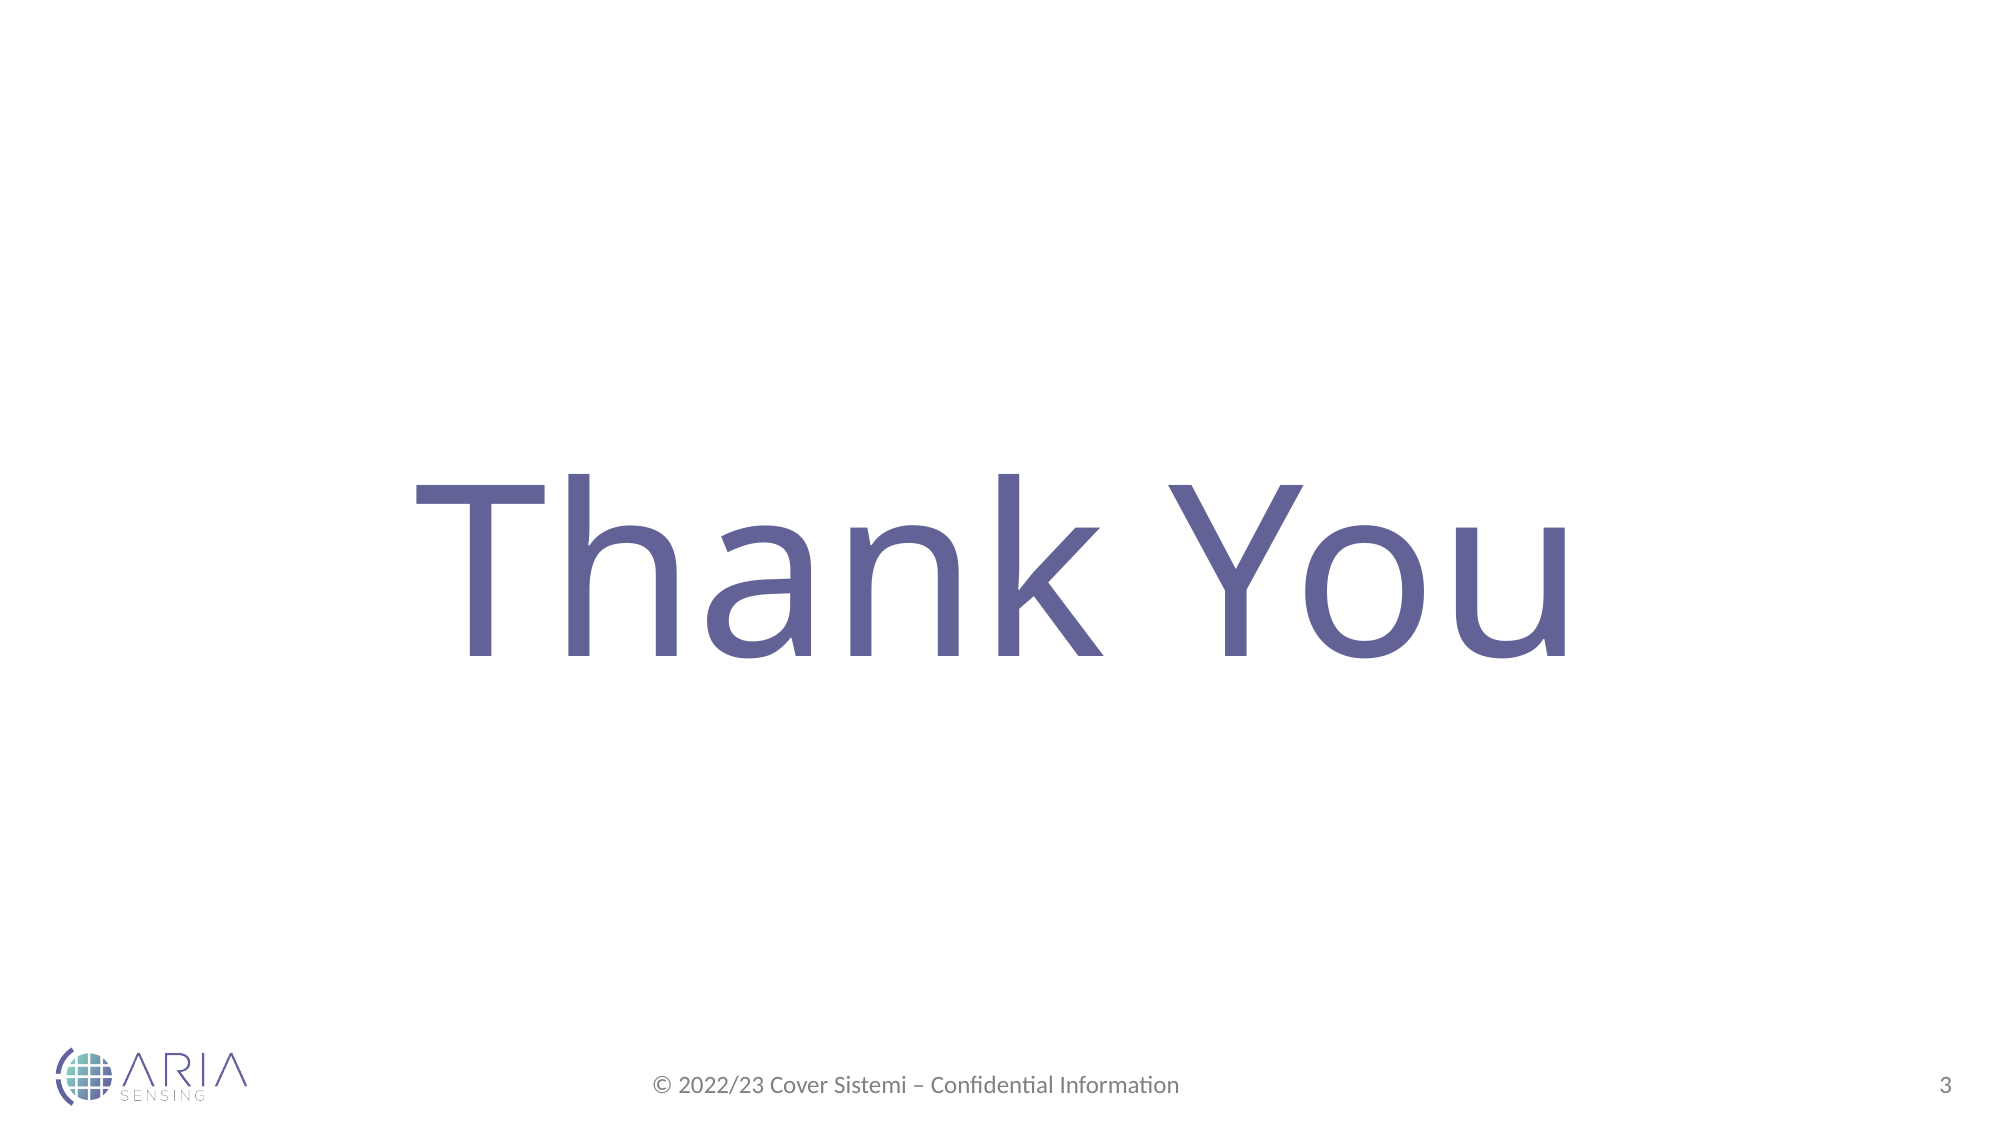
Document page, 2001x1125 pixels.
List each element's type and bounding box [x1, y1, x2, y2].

picture [55, 1046, 247, 1106]
